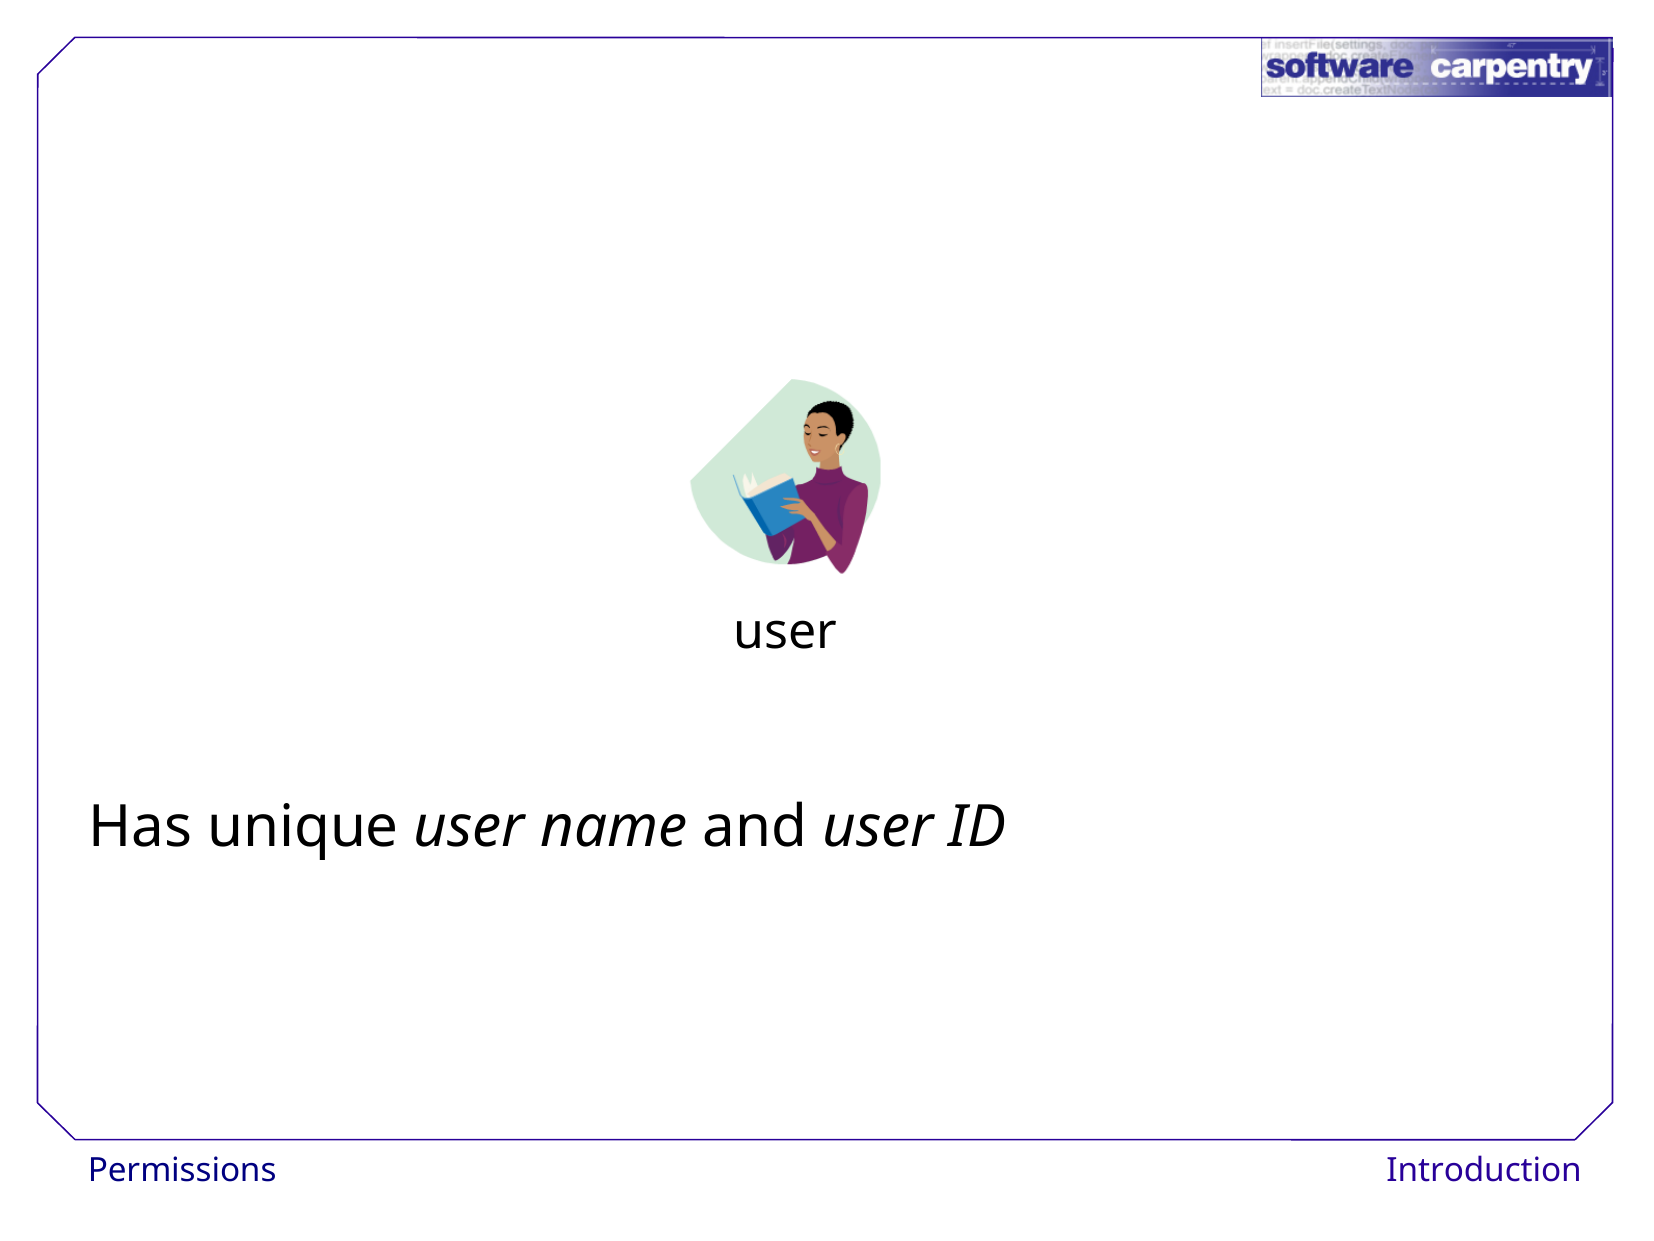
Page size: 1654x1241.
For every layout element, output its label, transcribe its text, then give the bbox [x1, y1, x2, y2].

table_header [917, 596, 1179, 683]
table_header [392, 596, 654, 683]
text_box Has unique user name and user ID [73, 745, 1172, 866]
table_header [1179, 596, 1441, 683]
table_header user [654, 596, 917, 683]
picture [675, 378, 893, 583]
picture [1261, 39, 1613, 97]
